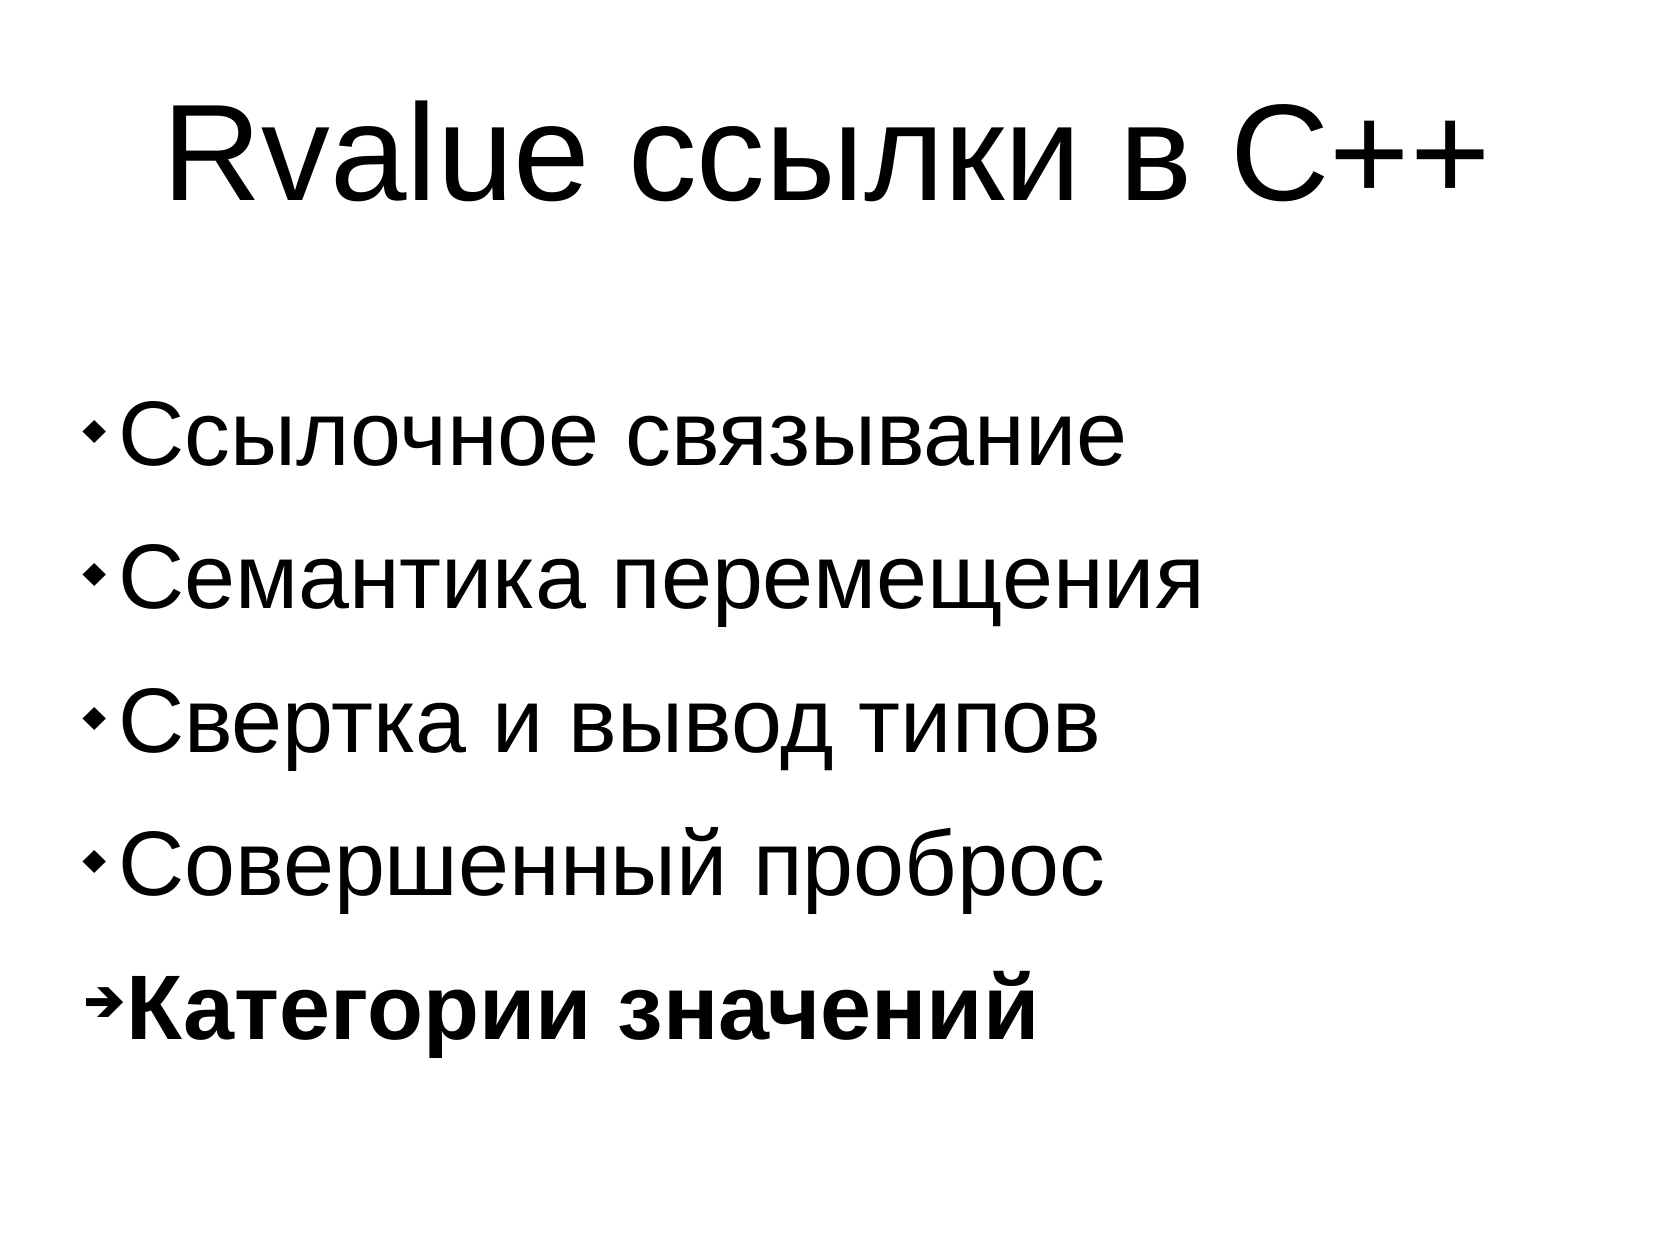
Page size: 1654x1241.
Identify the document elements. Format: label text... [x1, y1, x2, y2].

title Rvalue ссылки в C++ [82, 49, 1571, 257]
subtitle Ссылочное связывание Семантика перемещения Свертка и вывод типов Совершенный проброс Категории значений [82, 290, 1571, 1111]
